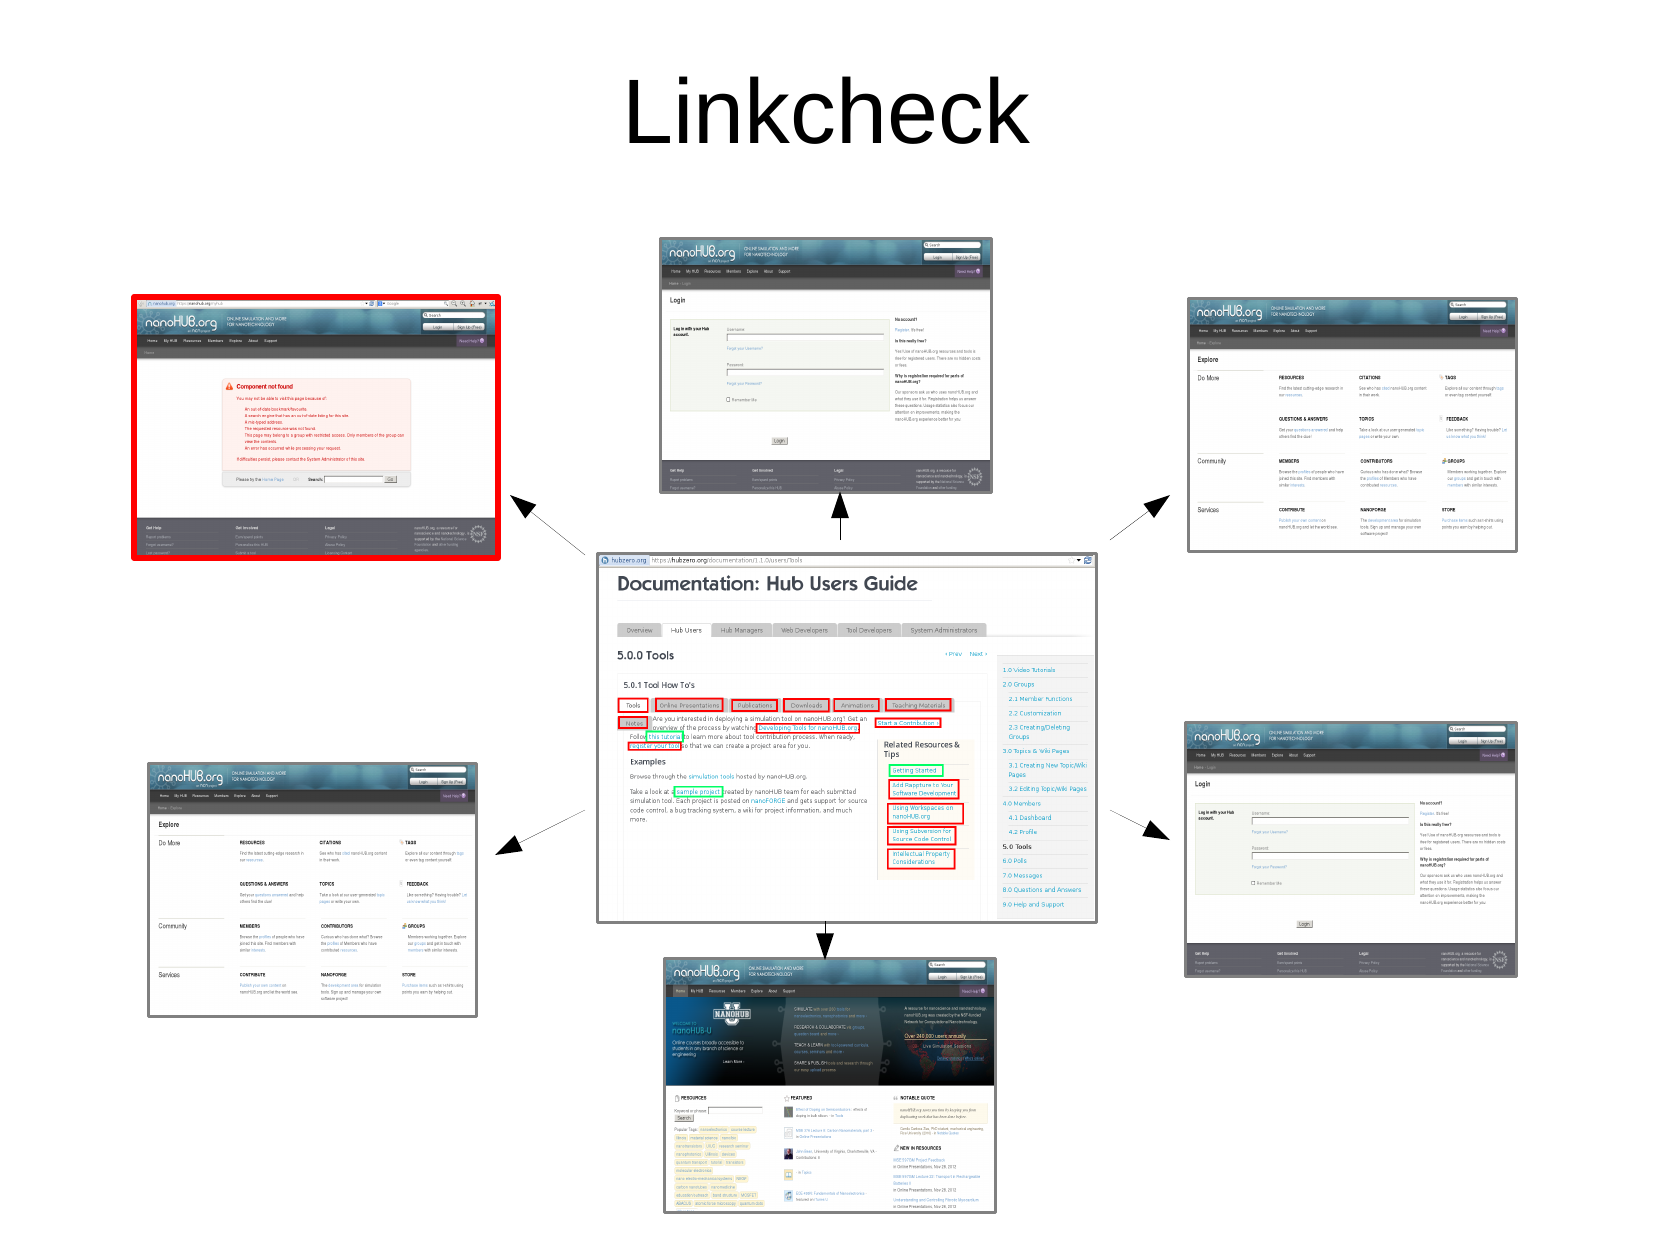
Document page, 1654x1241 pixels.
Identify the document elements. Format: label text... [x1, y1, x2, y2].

picture [137, 300, 496, 556]
picture [666, 960, 995, 1212]
picture [150, 765, 476, 1015]
picture [598, 555, 1096, 921]
title Linkcheck [82, 8, 1571, 216]
picture [662, 240, 991, 492]
picture [1187, 723, 1516, 976]
picture [1189, 300, 1516, 550]
